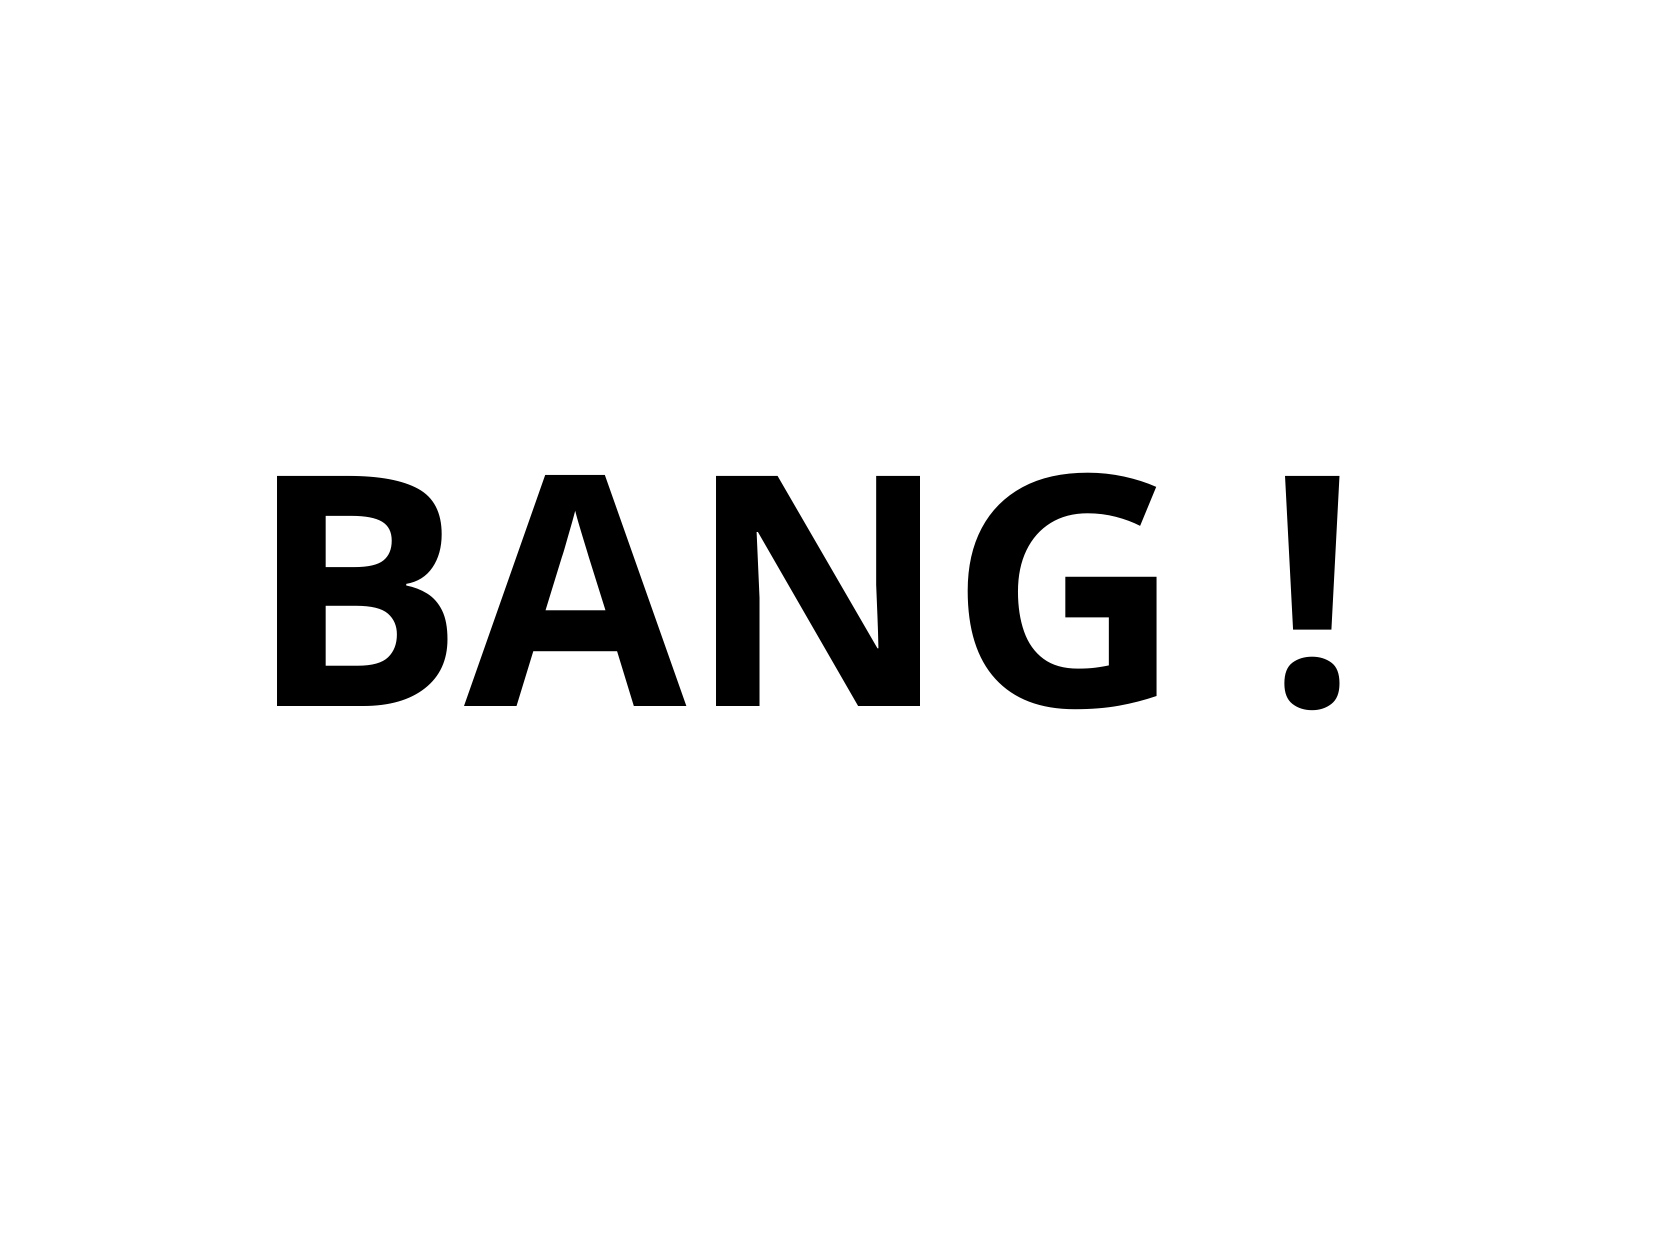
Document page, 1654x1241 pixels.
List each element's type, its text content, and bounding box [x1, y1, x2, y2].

title BANG ! [59, 365, 1548, 799]
